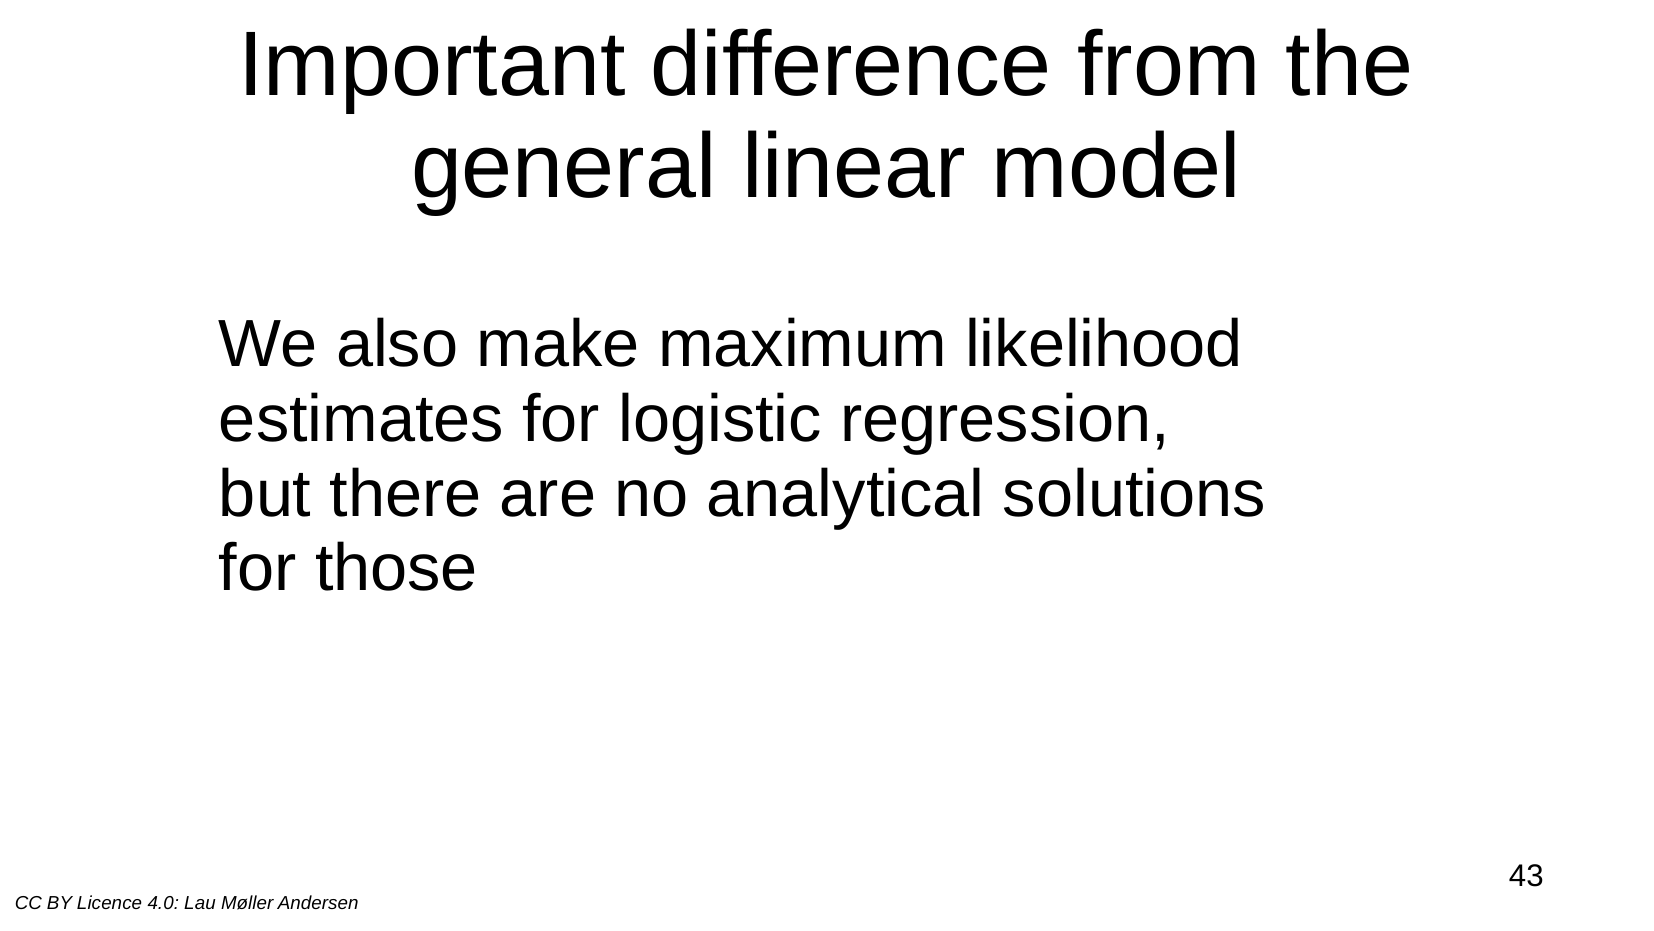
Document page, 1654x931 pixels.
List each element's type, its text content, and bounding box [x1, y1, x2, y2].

text_box <nummer> [1494, 850, 1654, 921]
text_box CC BY Licence 4.0: Lau Møller Andersen [0, 885, 388, 921]
title Important difference from the general linear model [82, 12, 1571, 218]
text_box We also make maximum likelihood estimates for logistic regression, but there are no analytical solutions for those [204, 298, 1287, 613]
